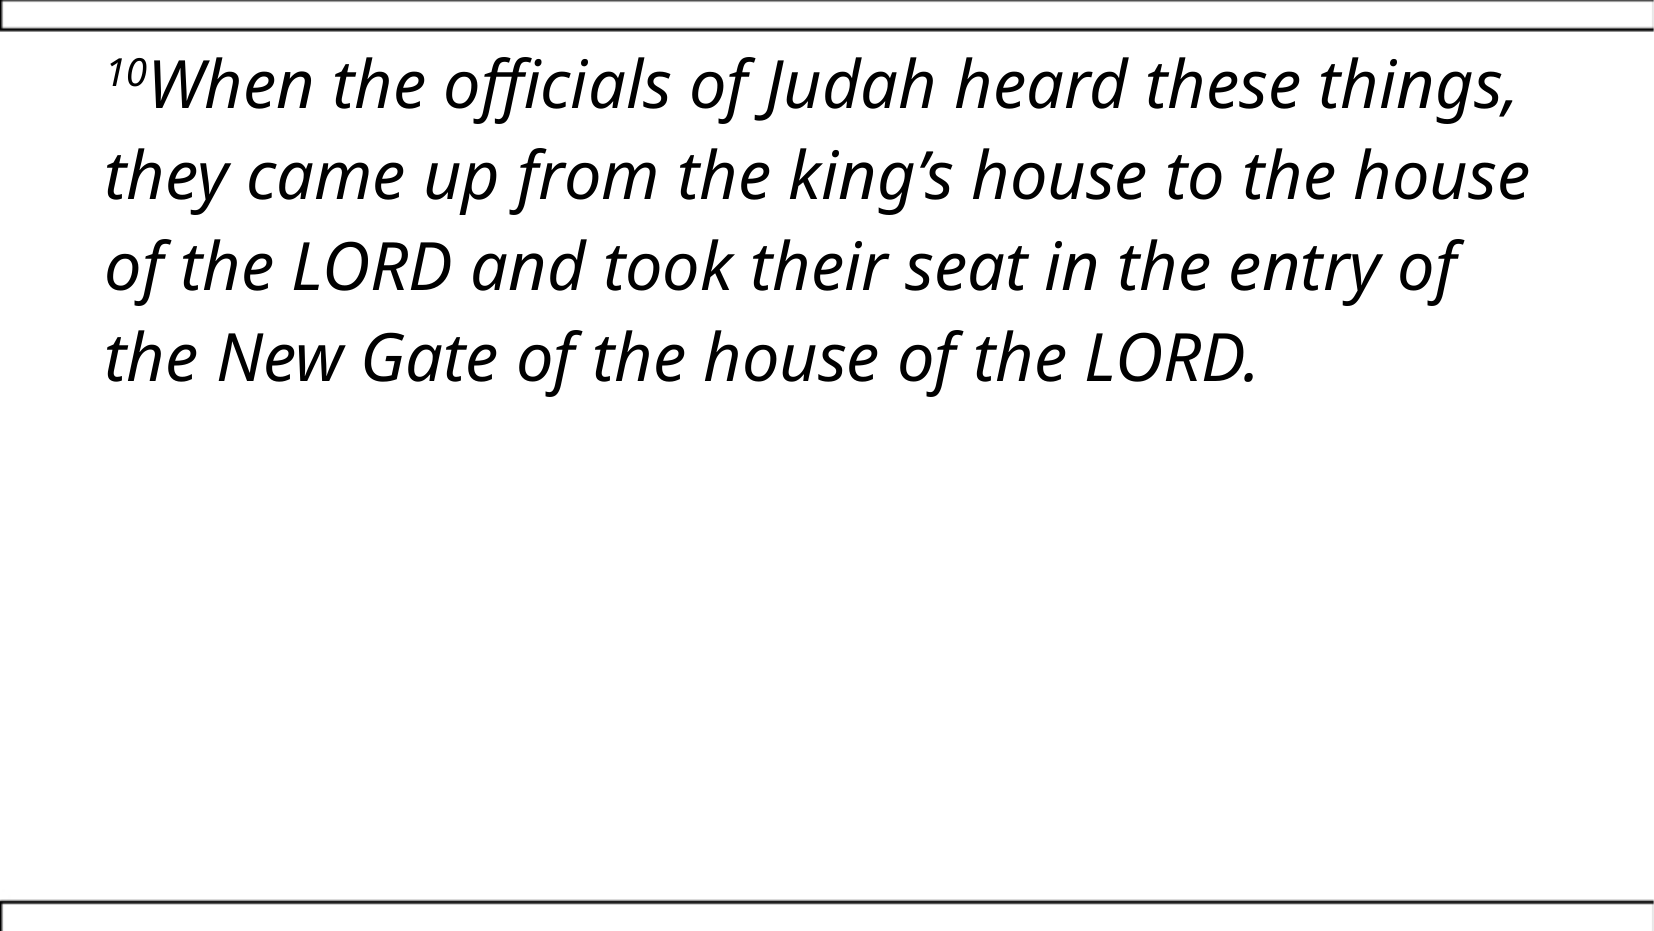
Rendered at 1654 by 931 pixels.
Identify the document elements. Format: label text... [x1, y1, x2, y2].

text_box 10When the officials of Judah heard these things, they came up from the king’s house to the house of the LORD and took their seat in the entry of the New Gate of the house of the LORD. [90, 30, 1576, 436]
picture [0, 0, 1654, 931]
